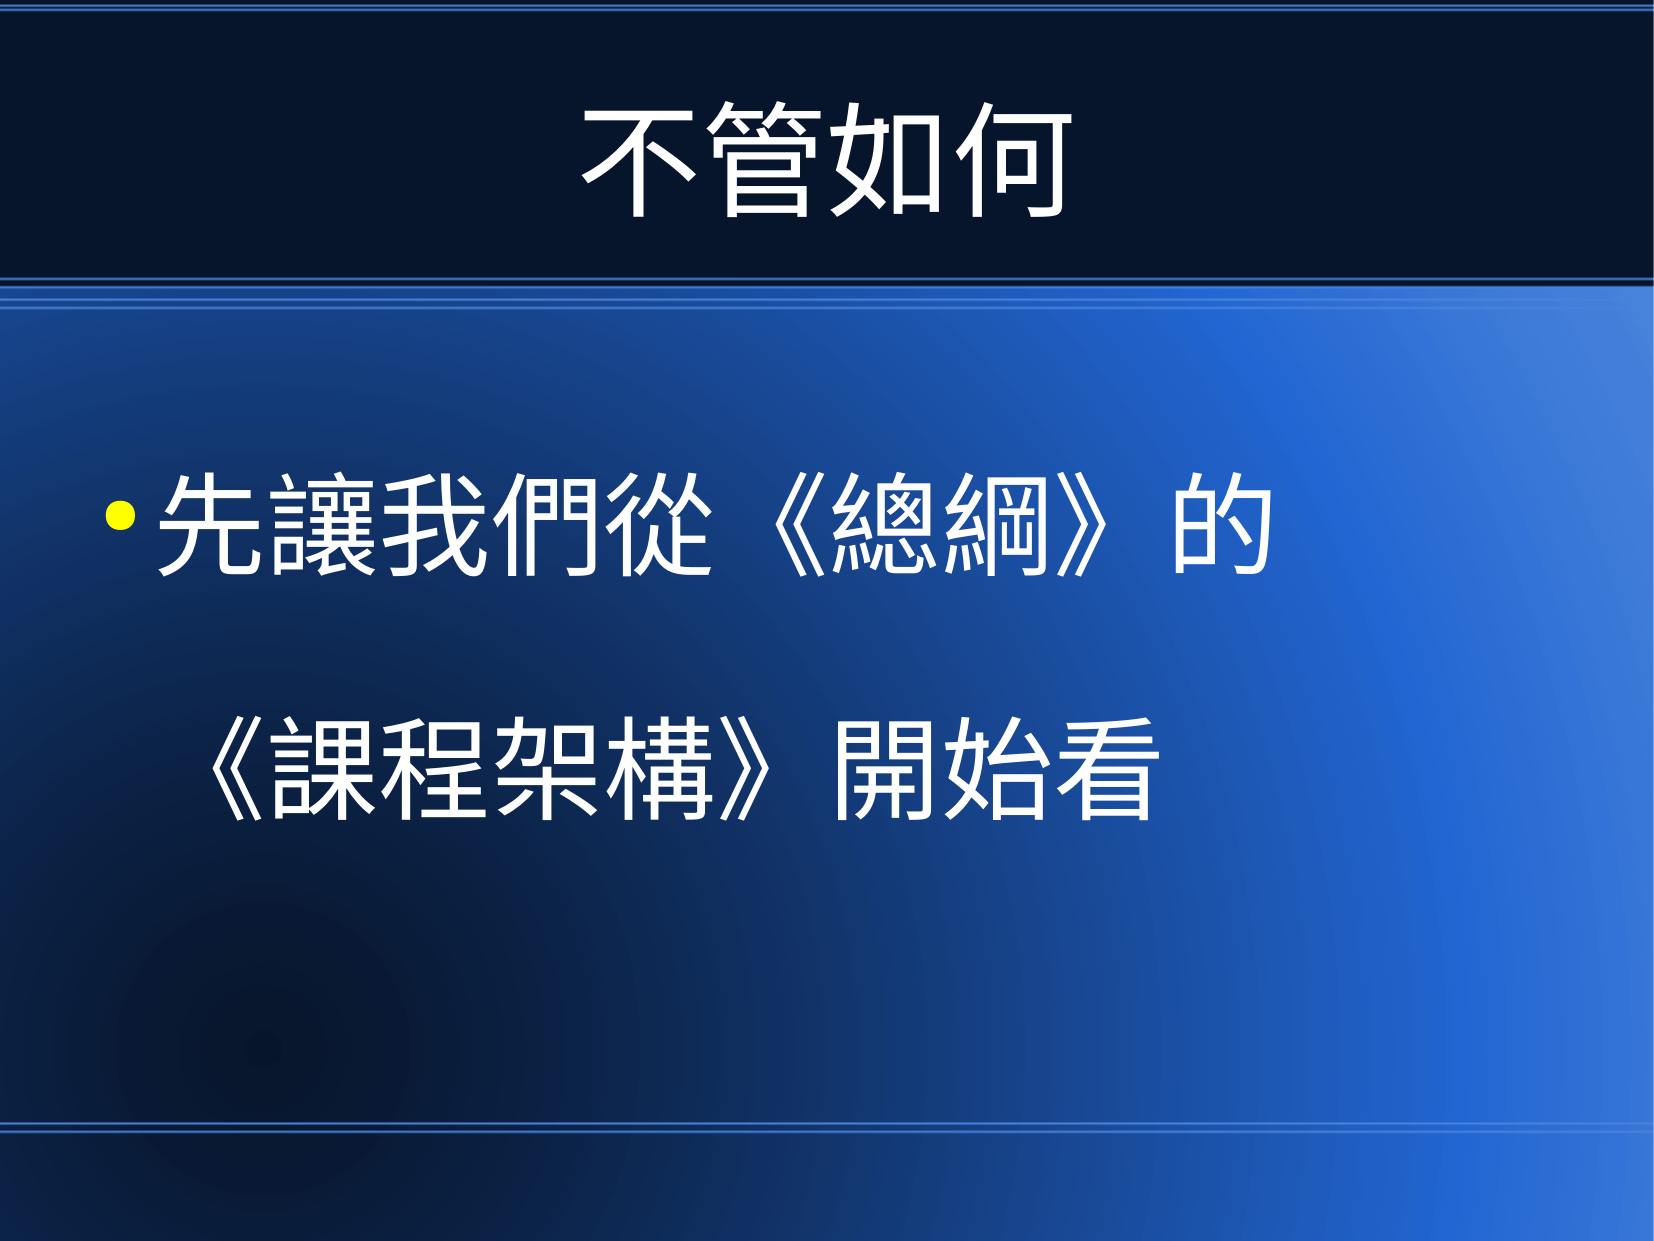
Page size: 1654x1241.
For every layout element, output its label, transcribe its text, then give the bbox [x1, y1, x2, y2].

picture [0, 0, 1654, 1241]
title 不管如何 [82, 49, 1571, 257]
list 先讓我們從《總綱》的 《課程架構》開始看 [82, 355, 1571, 1241]
